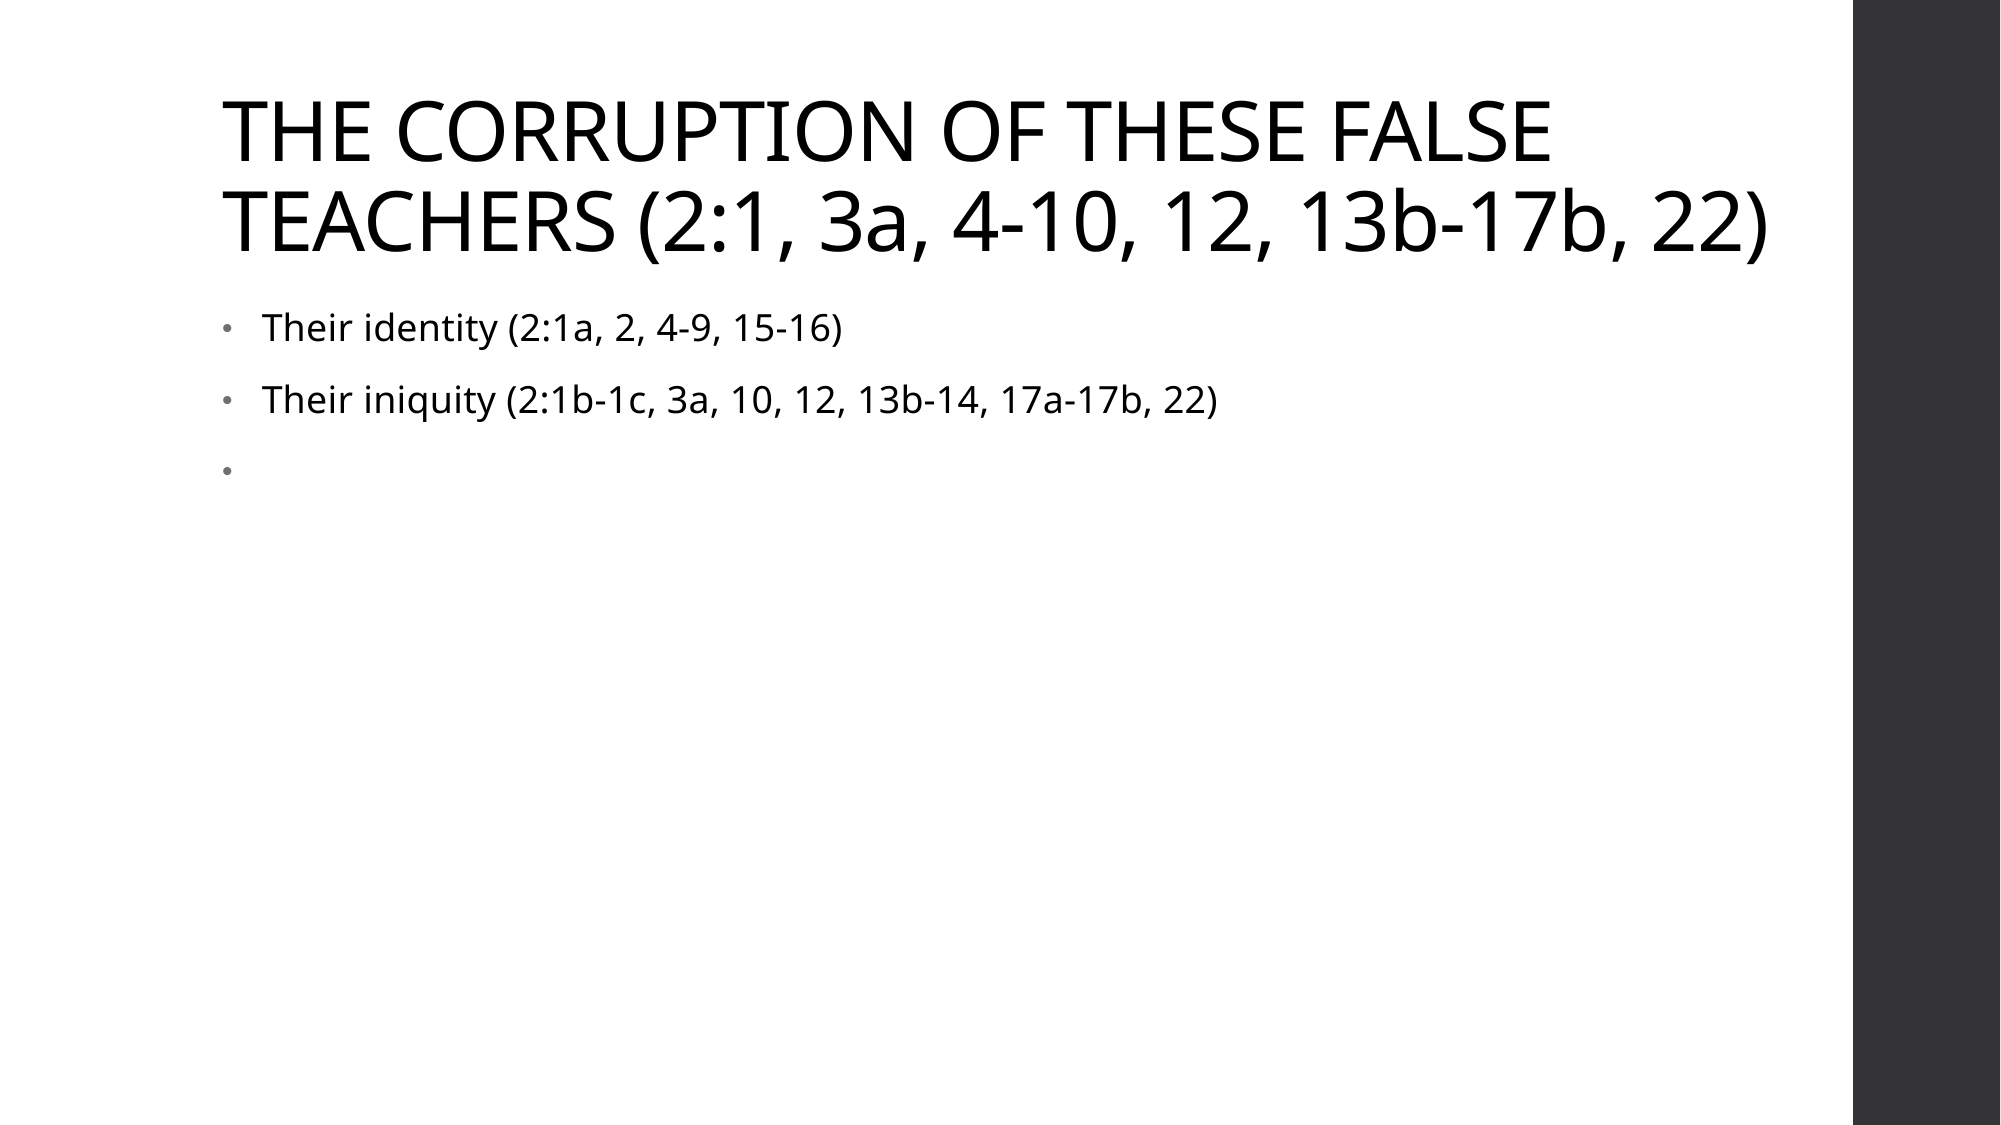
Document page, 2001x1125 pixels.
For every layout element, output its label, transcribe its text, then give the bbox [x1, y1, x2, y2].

list Their identity (2:1a, 2, 4-9, 15-16) Their iniquity (2:1b-1c, 3a, 10, 12, 13b-14, 17a-17b, 22) [206, 299, 1617, 1014]
title THE CORRUPTION OF THESE FALSE TEACHERS (2:1, 3a, 4-10, 12, 13b-17b, 22) [206, 60, 1797, 278]
